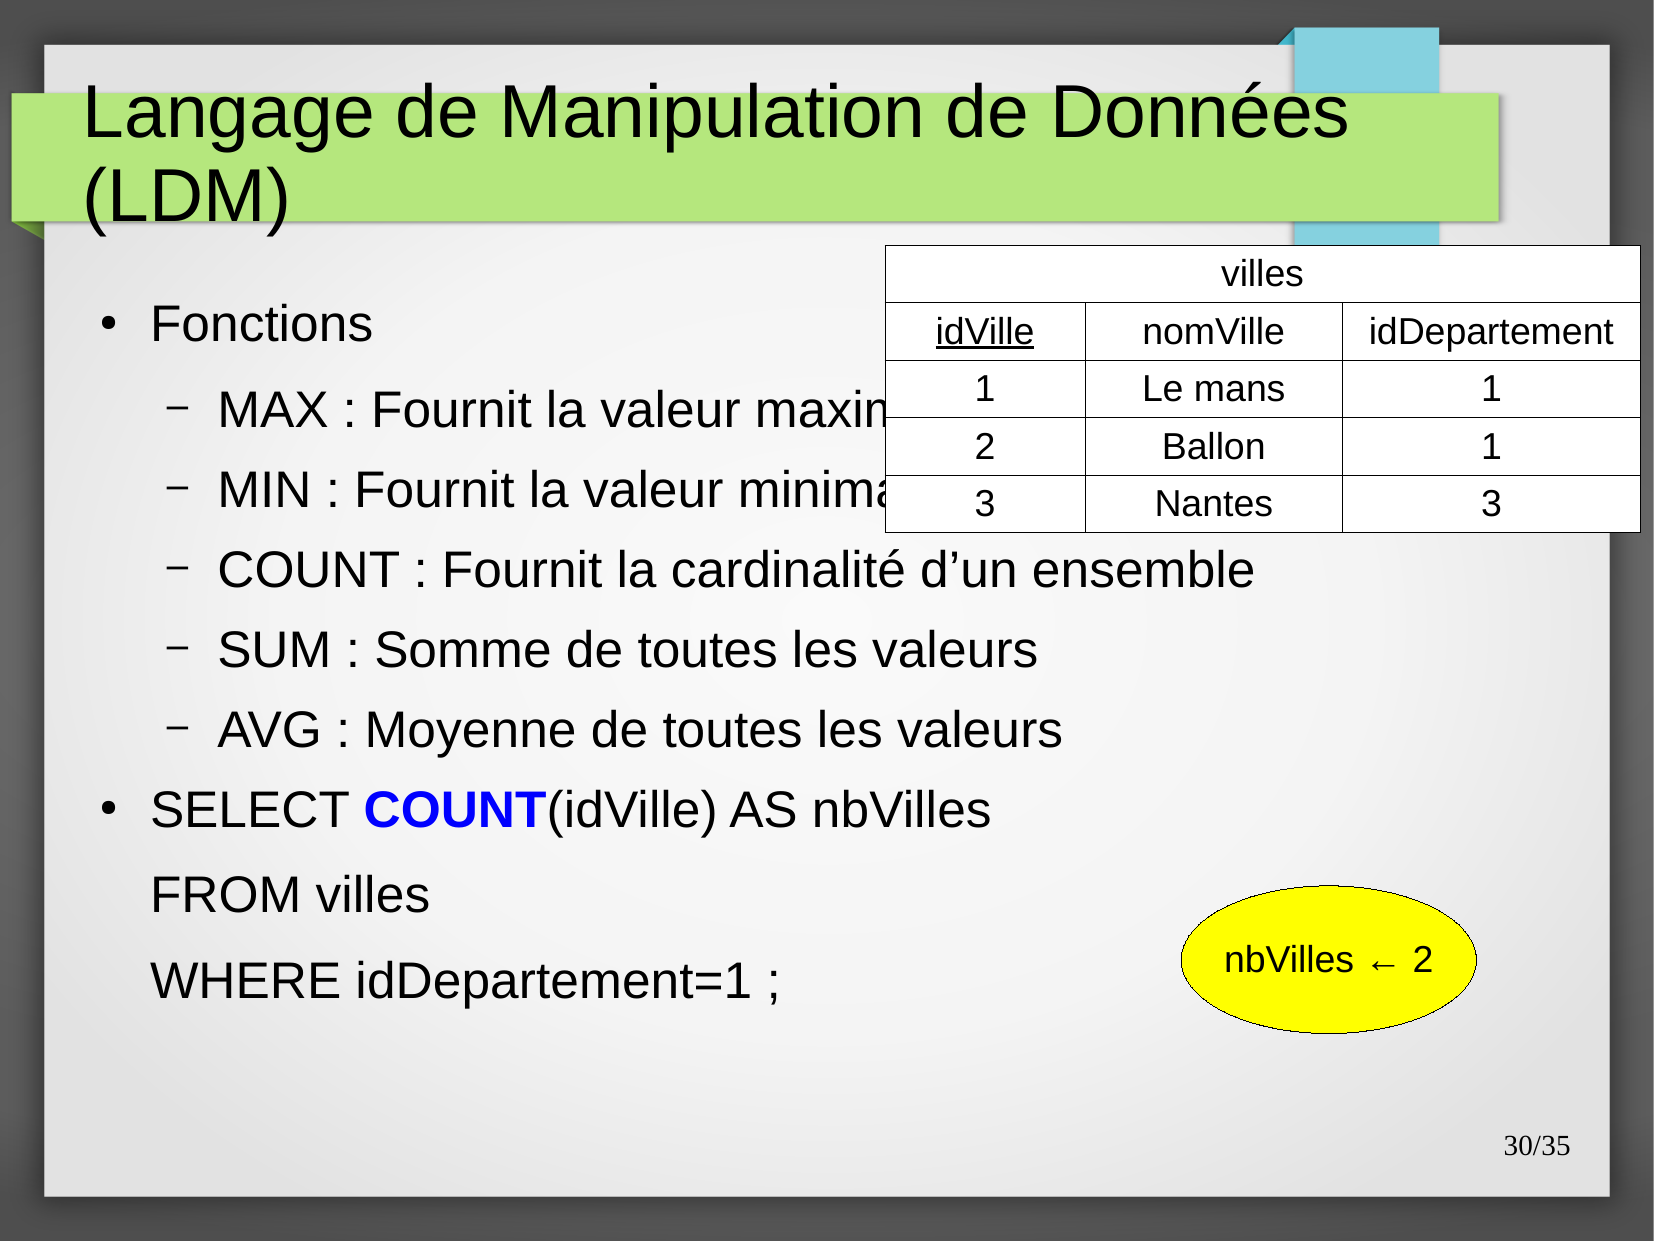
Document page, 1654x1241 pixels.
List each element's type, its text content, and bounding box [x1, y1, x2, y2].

table_cell 3 [1343, 476, 1640, 532]
table_cell 1 [1343, 361, 1640, 417]
table_cell 1 [886, 361, 1085, 417]
table_cell 2 [886, 418, 1085, 475]
table_cell Le mans [1086, 361, 1342, 417]
list Fonctions MAX : Fournit la valeur maximale MIN : Fournit la valeur minimale COUNT : Fournit la cardinalité d’un ensemble SUM : Somme de toutes les valeurs AVG : Moyenne de toutes les valeurs SELECT COUNT(idVille) AS nbVilles FROM villes WHERE idDepartement=1 ; [82, 295, 1571, 1015]
table_cell nomVille [1086, 303, 1342, 360]
table_cell 3 [886, 476, 1085, 532]
table_cell idDepartement [1343, 303, 1640, 360]
picture [0, 0, 1654, 1241]
table_cell Nantes [1086, 476, 1342, 532]
title Langage de Manipulation de Données (LDM) [82, 49, 1571, 257]
table_cell 1 [1343, 418, 1640, 475]
table_cell idVille [886, 303, 1085, 360]
table_header villes [886, 246, 1640, 302]
table_cell Ballon [1086, 418, 1342, 475]
text_box nbVilles ← 2 [1181, 885, 1477, 1034]
